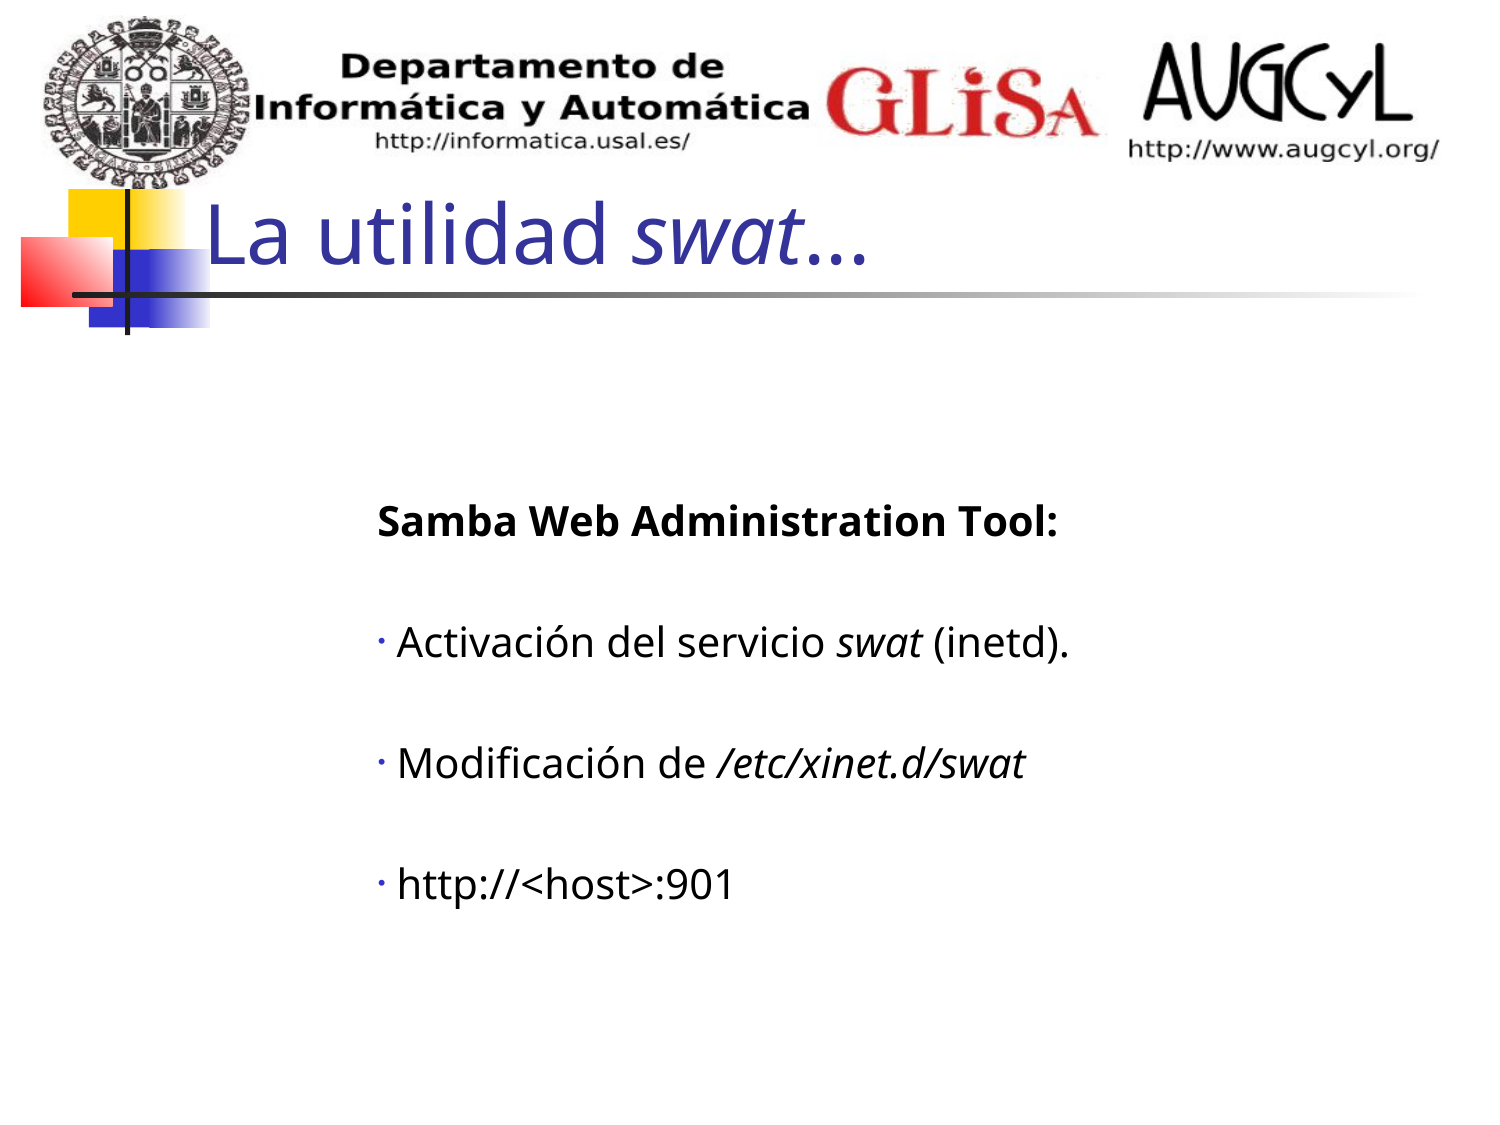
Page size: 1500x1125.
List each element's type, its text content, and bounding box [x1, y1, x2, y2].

text_box Samba Web Administration Tool: Activación del servicio swat (inetd). Modificación de /etc/xinet.d/swat http://<host>:901 [362, 487, 1413, 951]
title La utilidad swat... [188, 101, 1468, 289]
picture [41, 15, 1463, 189]
